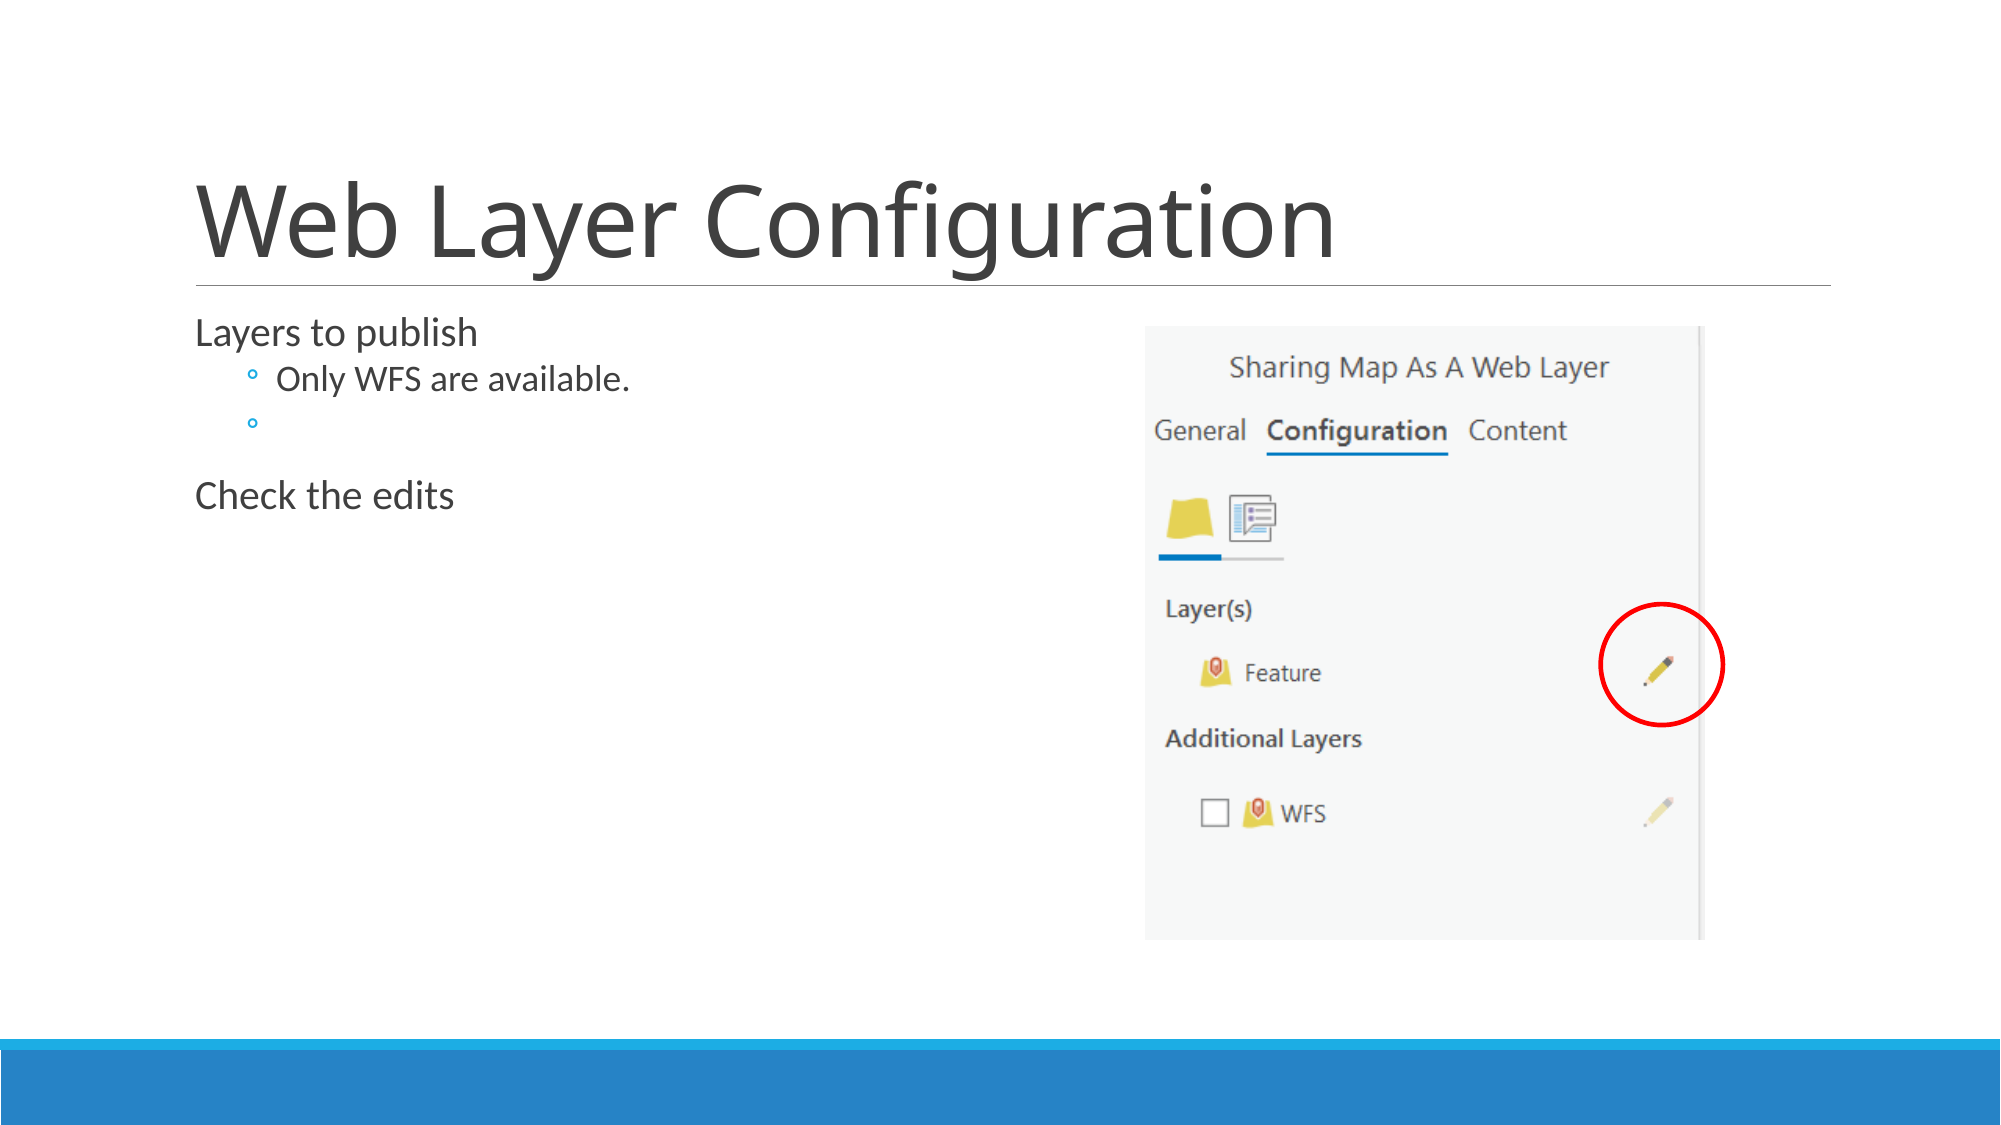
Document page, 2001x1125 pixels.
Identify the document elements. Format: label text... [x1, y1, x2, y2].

list Layers to publish Only WFS are available. Check the edits [180, 302, 991, 963]
title Web Layer Configuration [180, 47, 1831, 286]
picture [1145, 326, 1705, 940]
picture [1604, 607, 1705, 722]
